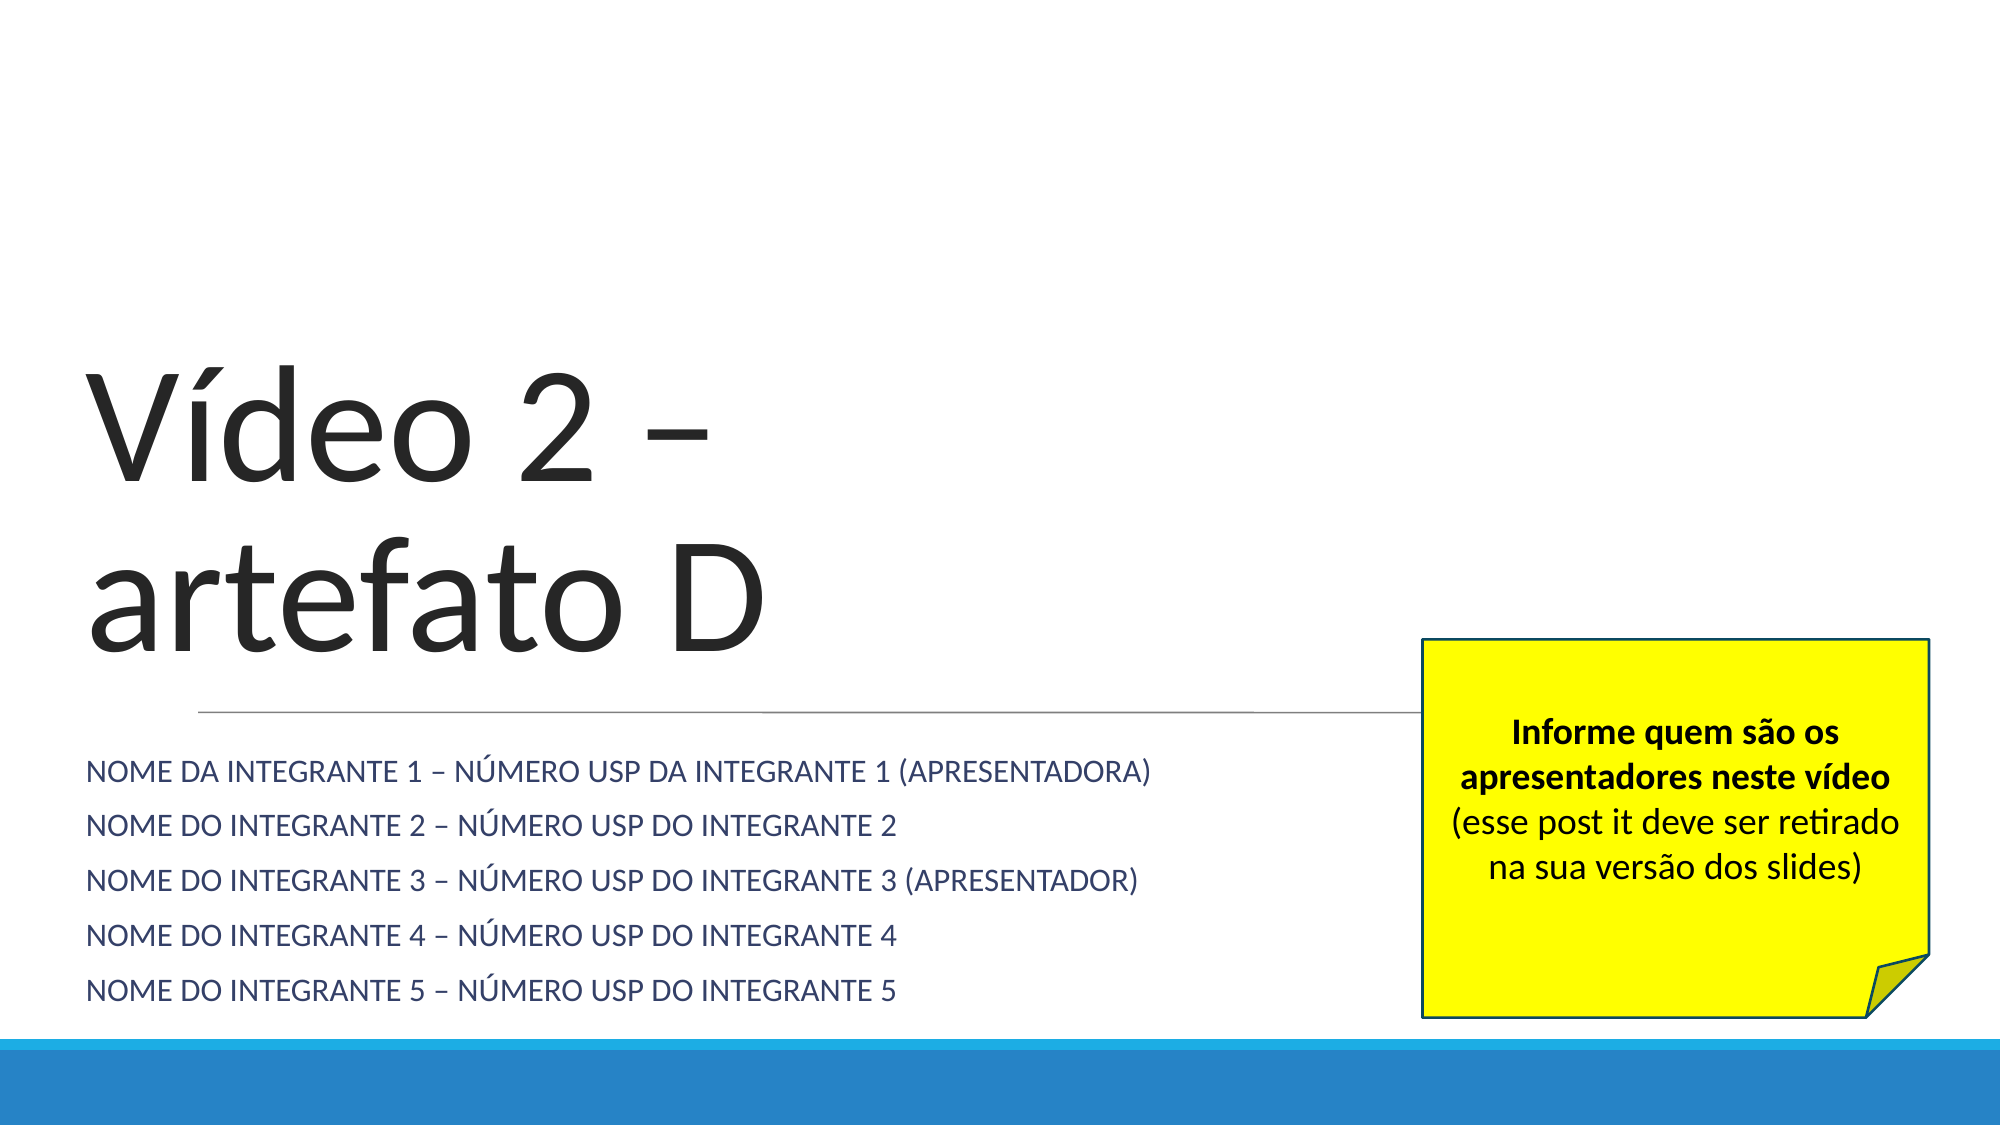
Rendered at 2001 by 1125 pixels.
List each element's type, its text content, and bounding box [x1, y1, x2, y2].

text_box Informe quem são os apresentadores neste vídeo (esse post it deve ser retirado na sua versão dos slides) [1422, 639, 1930, 1018]
title Vídeo 2 – artefato D [70, 301, 1354, 693]
subtitle NOME DA INTEGRANTE 1 – NÚMERO USP DA INTEGRANTE 1 (APRESENTADORA) NOME DO INTEGRANTE 2 – NÚMERO USP DO INTEGRANTE 2 NOME DO INTEGRANTE 3 – NÚMERO USP DO INTEGRANTE 3 (APRESENTADOR) NOME DO INTEGRANTE 4 – NÚMERO USP DO INTEGRANTE 4 NOME DO INTEGRANTE 5 – NÚMERO USP DO INTEGRANTE 5 [70, 746, 1422, 1018]
